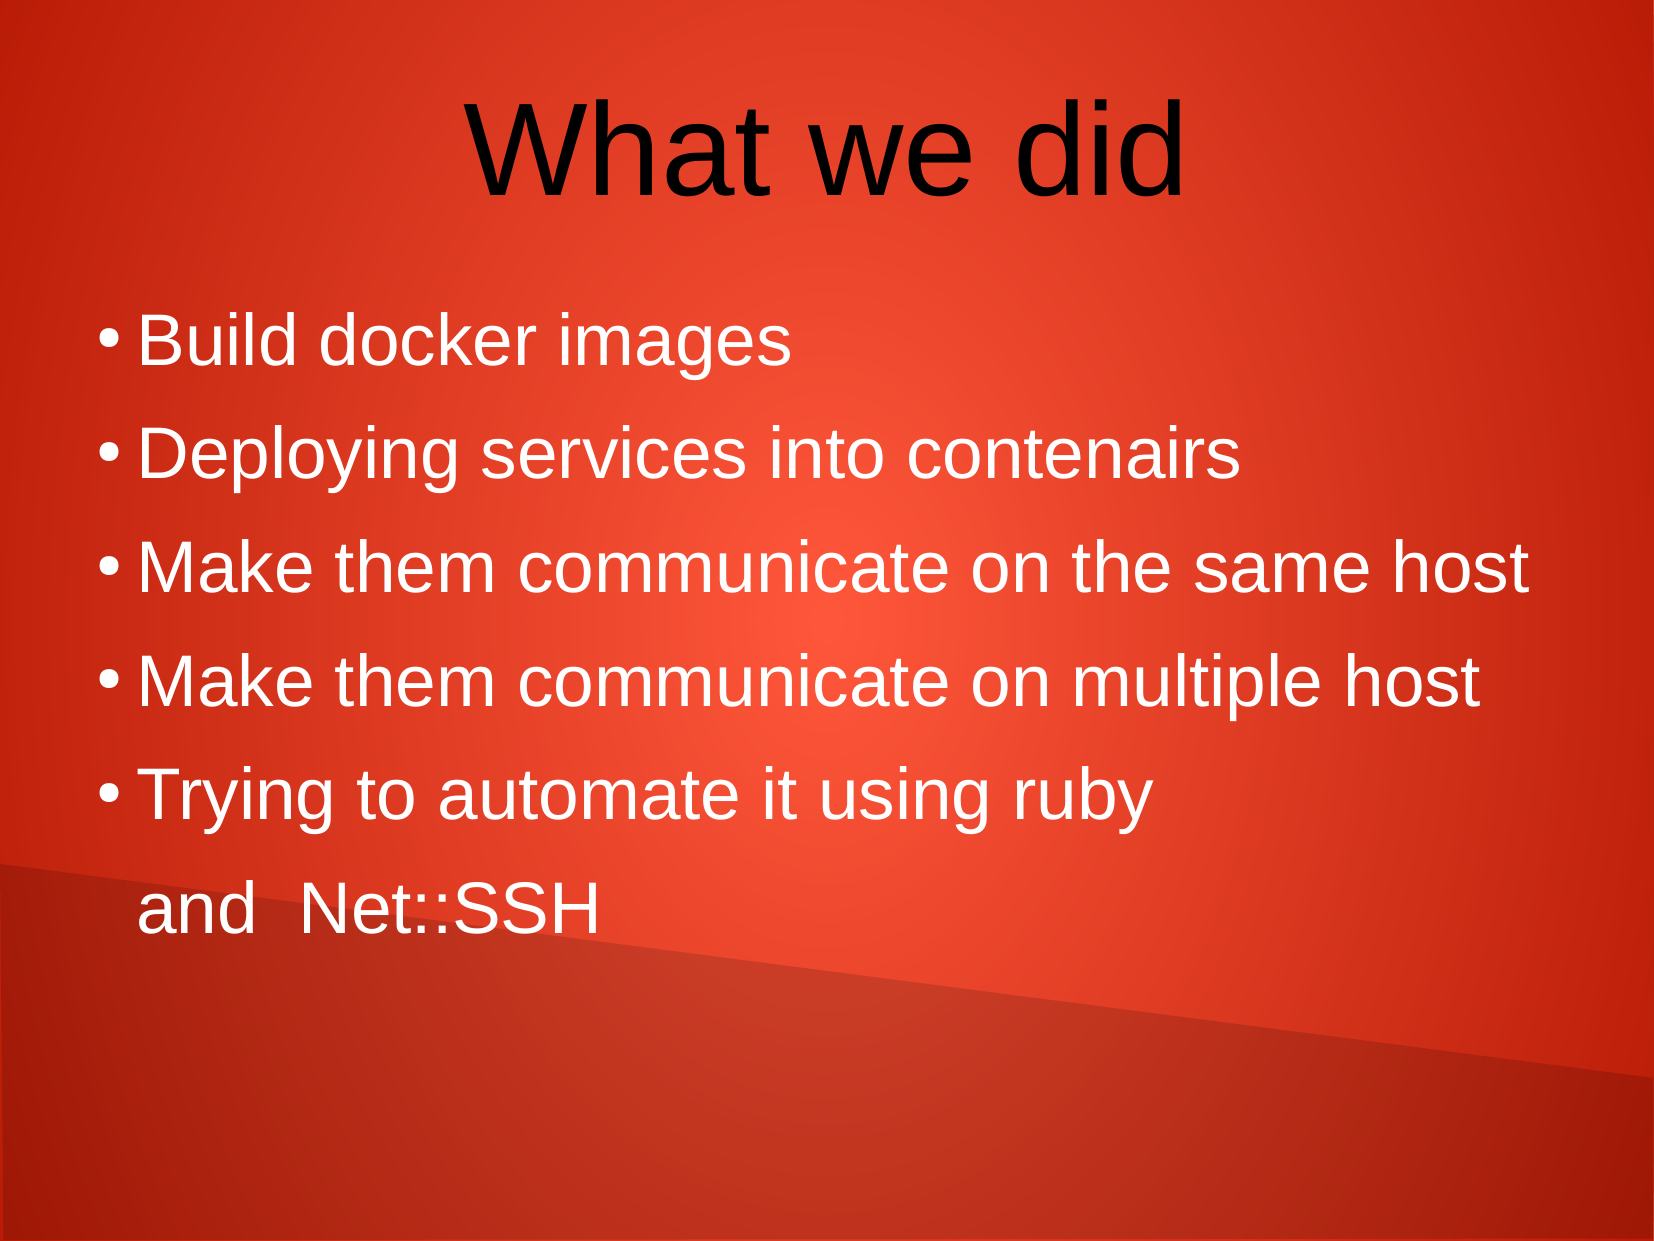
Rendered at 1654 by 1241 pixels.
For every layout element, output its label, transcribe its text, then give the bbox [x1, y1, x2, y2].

list Build docker images Deploying services into contenairs Make them communicate on the same host Make them communicate on multiple host Trying to automate it using ruby and Net::SSH [82, 299, 1571, 1019]
title What we did [82, 47, 1571, 252]
